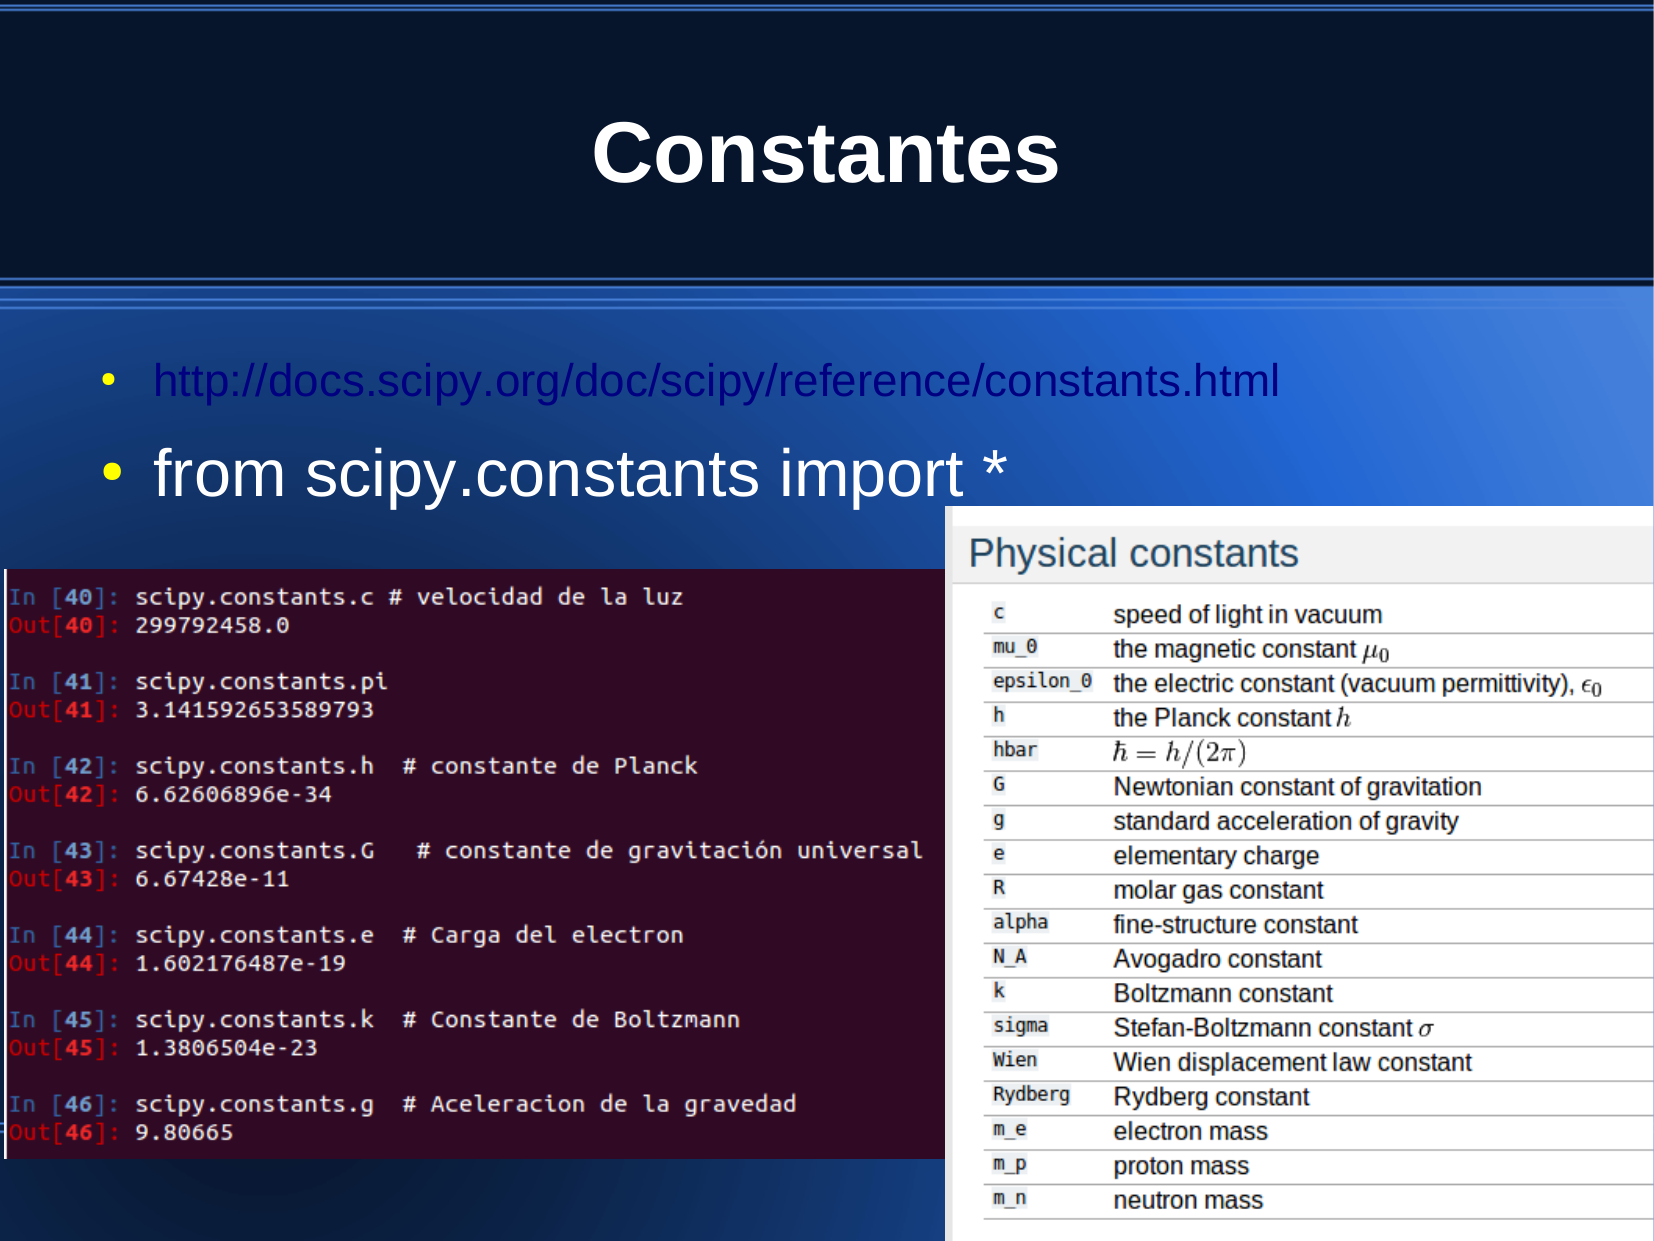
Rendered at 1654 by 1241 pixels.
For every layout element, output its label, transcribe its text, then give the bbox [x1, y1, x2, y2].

picture [0, 0, 1654, 1241]
title Constantes [82, 49, 1571, 257]
list http://docs.scipy.org/doc/scipy/reference/constants.html from scipy.constants import * [82, 355, 1571, 569]
